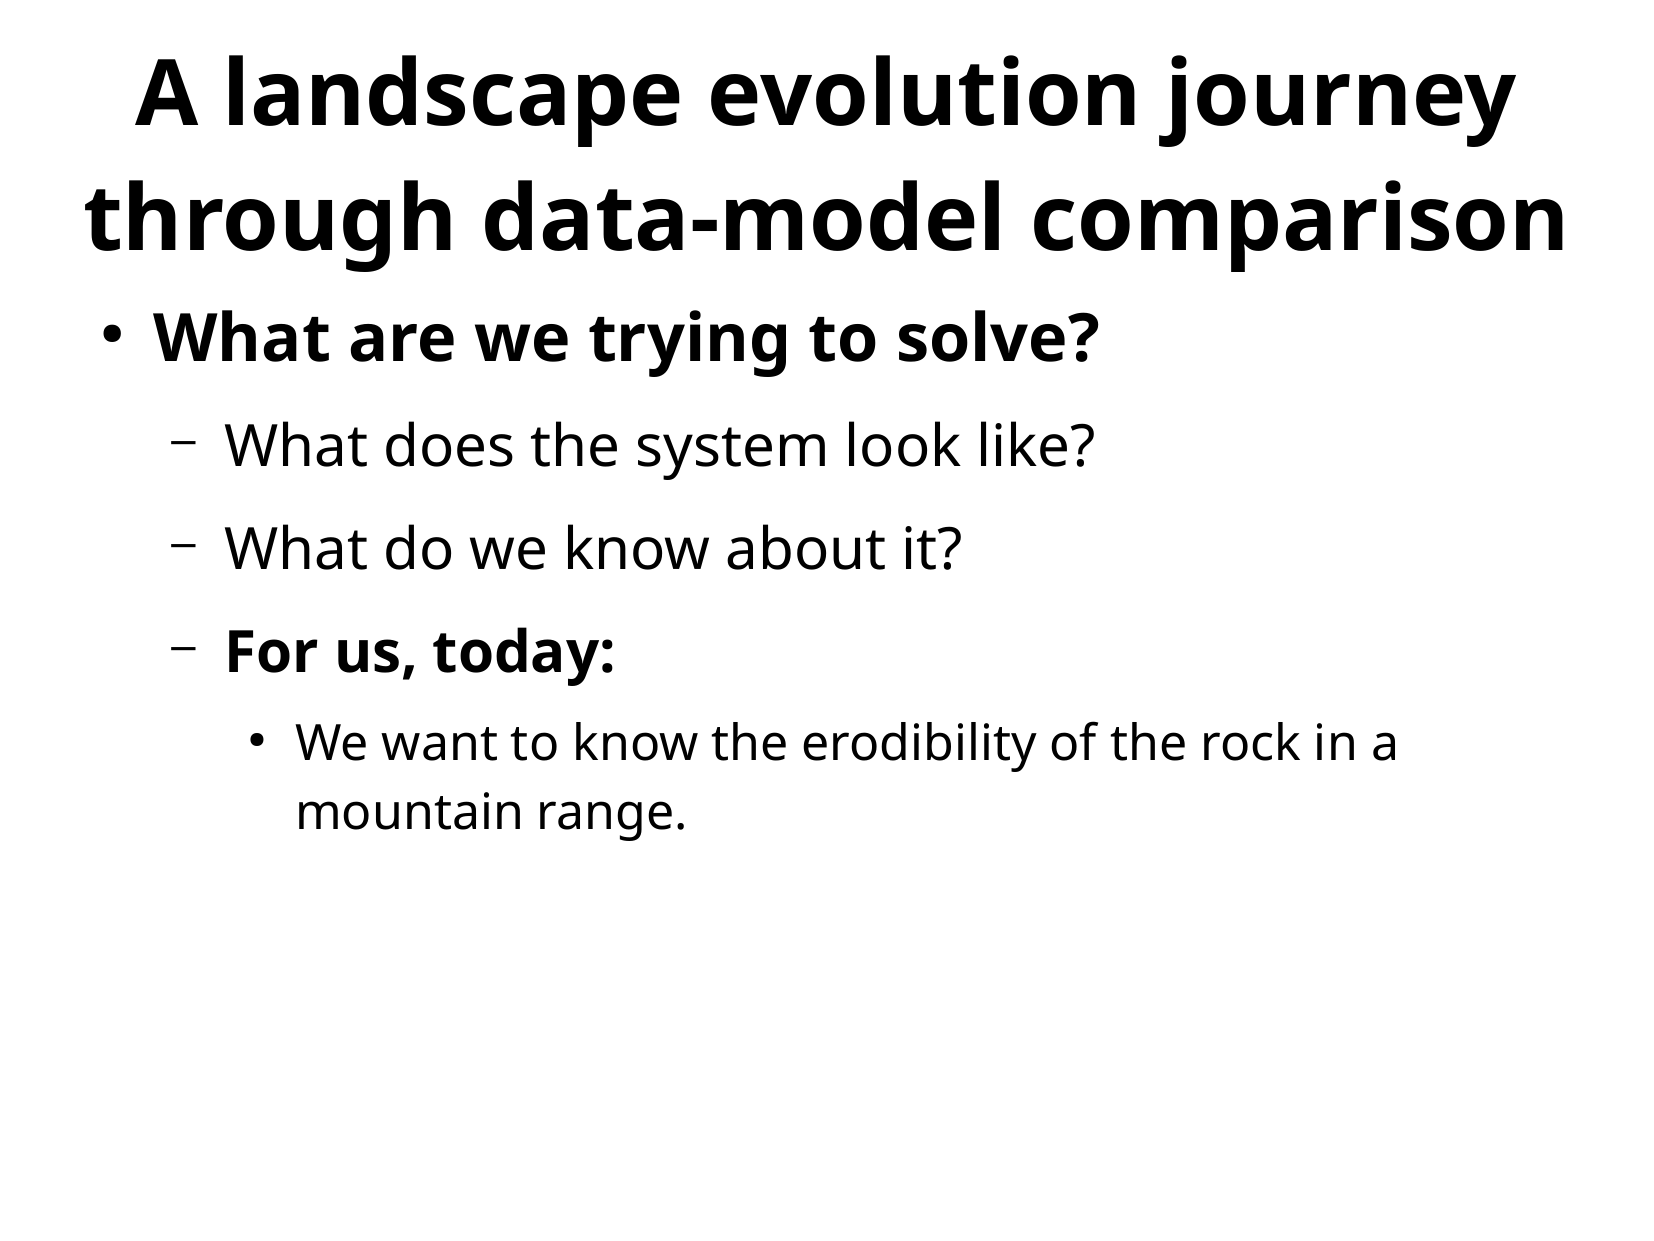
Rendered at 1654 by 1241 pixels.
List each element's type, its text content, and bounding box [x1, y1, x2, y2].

list What are we trying to solve? What does the system look like? What do we know about it? For us, today: We want to know the erodibility of the rock in a mountain range. [82, 290, 1571, 1010]
title A landscape evolution journey through data-model comparison [82, 49, 1571, 257]
